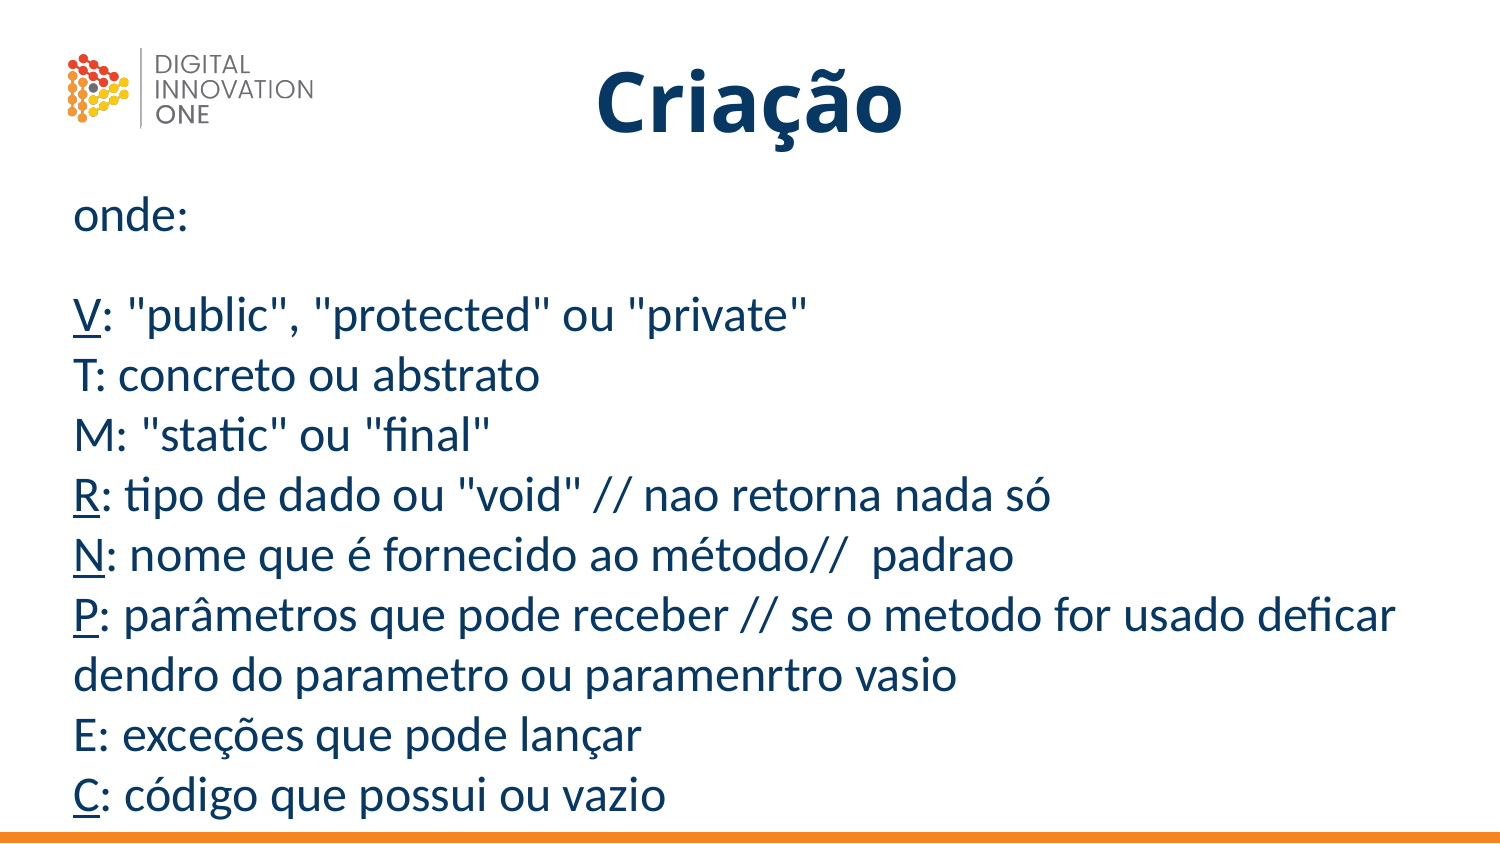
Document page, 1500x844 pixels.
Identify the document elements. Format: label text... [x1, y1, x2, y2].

text_box onde: a V: "public", "protected" ou "private" T: concreto ou abstrato M: "static" ou "final" R: tipo de dado ou "void" // nao retorna nada só N: nome que é fornecido ao método// padrao P: parâmetros que pode receber // se o metodo for usado deficar dendro do parametro ou paramenrtro vasio E: exceções que pode lançar C: código que possui ou vazio [58, 166, 1449, 667]
subtitle Criação [51, 50, 1449, 148]
picture [51, 39, 330, 137]
text_box [0, 832, 1500, 843]
